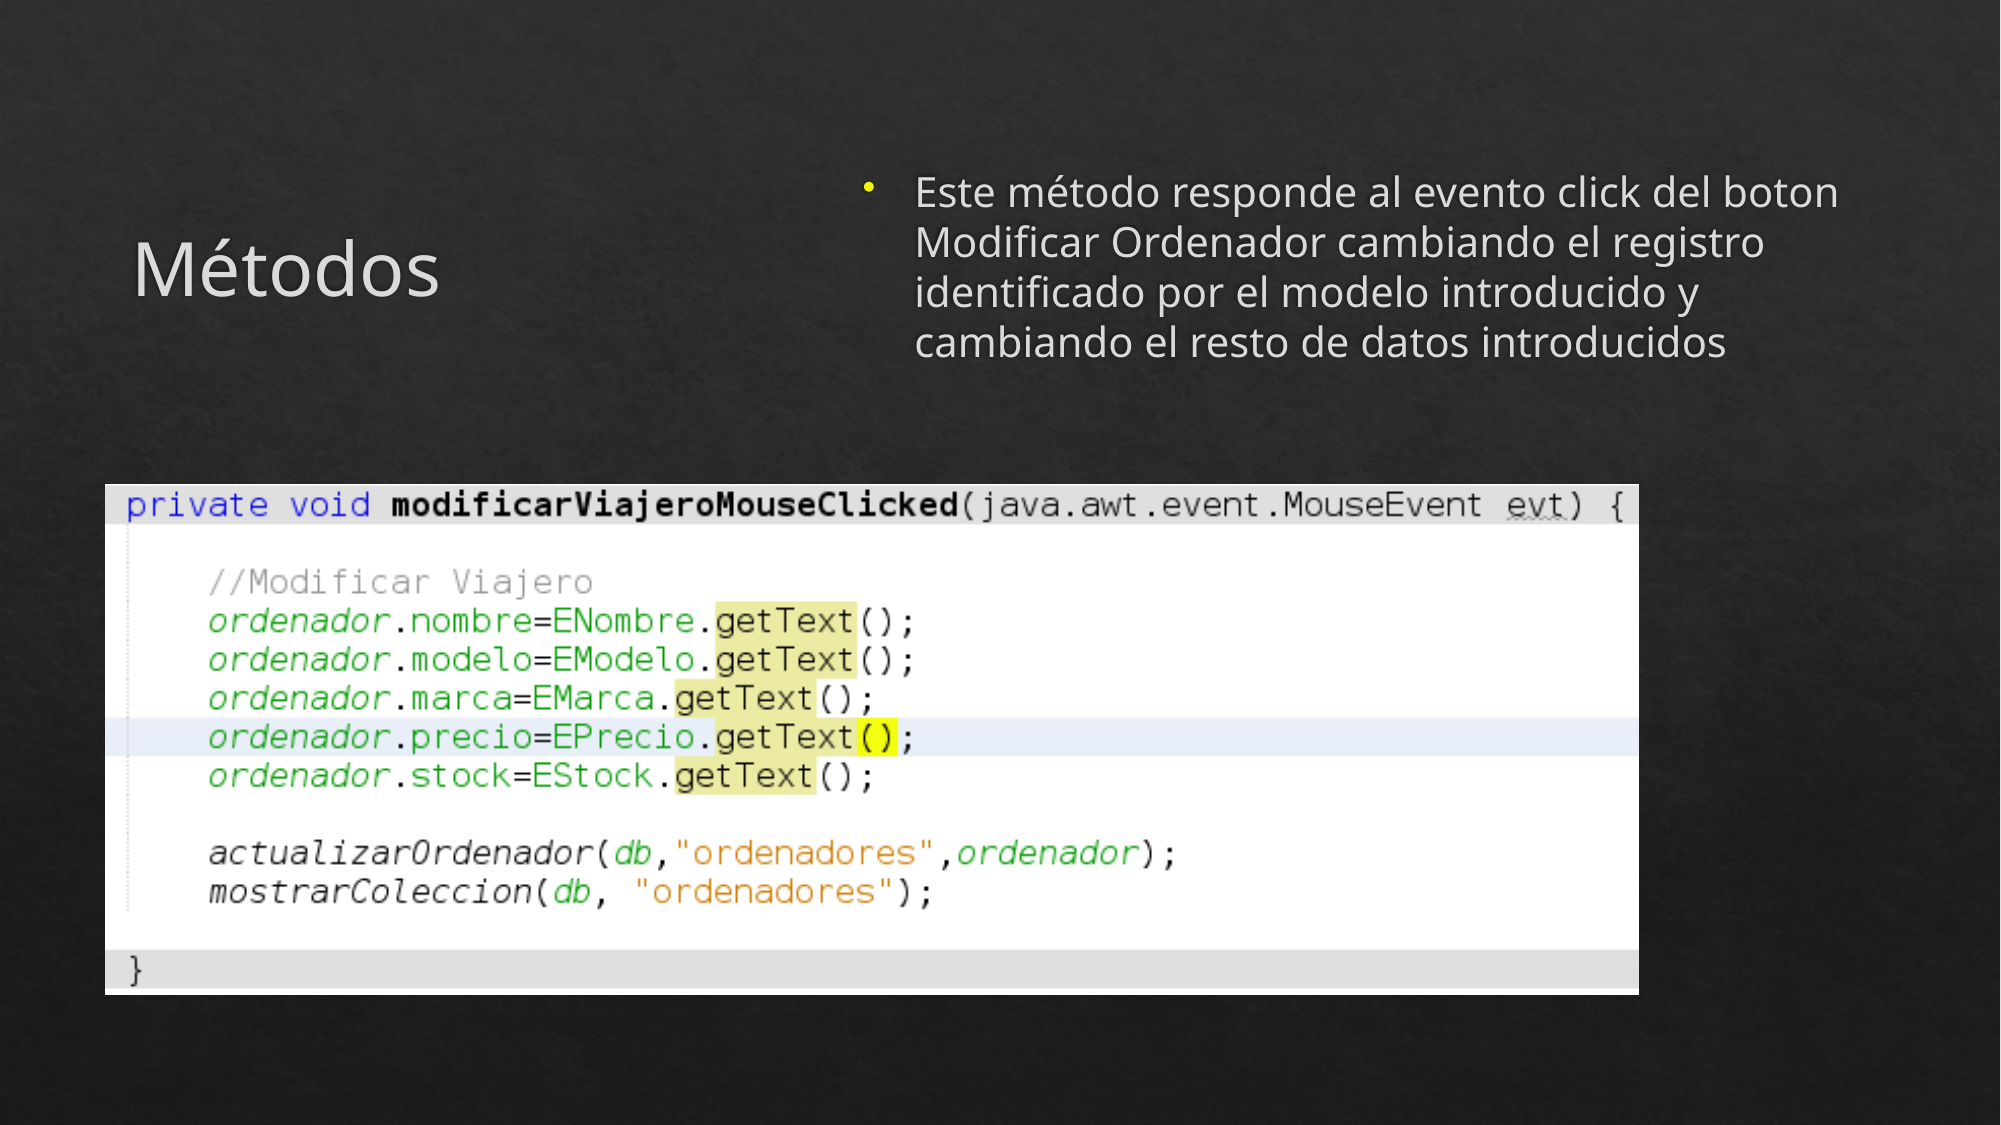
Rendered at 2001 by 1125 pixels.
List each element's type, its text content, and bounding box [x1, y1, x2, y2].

list Este método responde al evento click del boton Modificar Ordenador cambiando el registro identificado por el modelo introducido y cambiando el resto de datos introducidos [843, 105, 1898, 427]
title Métodos [116, 105, 764, 427]
picture [0, 0, 2001, 1125]
